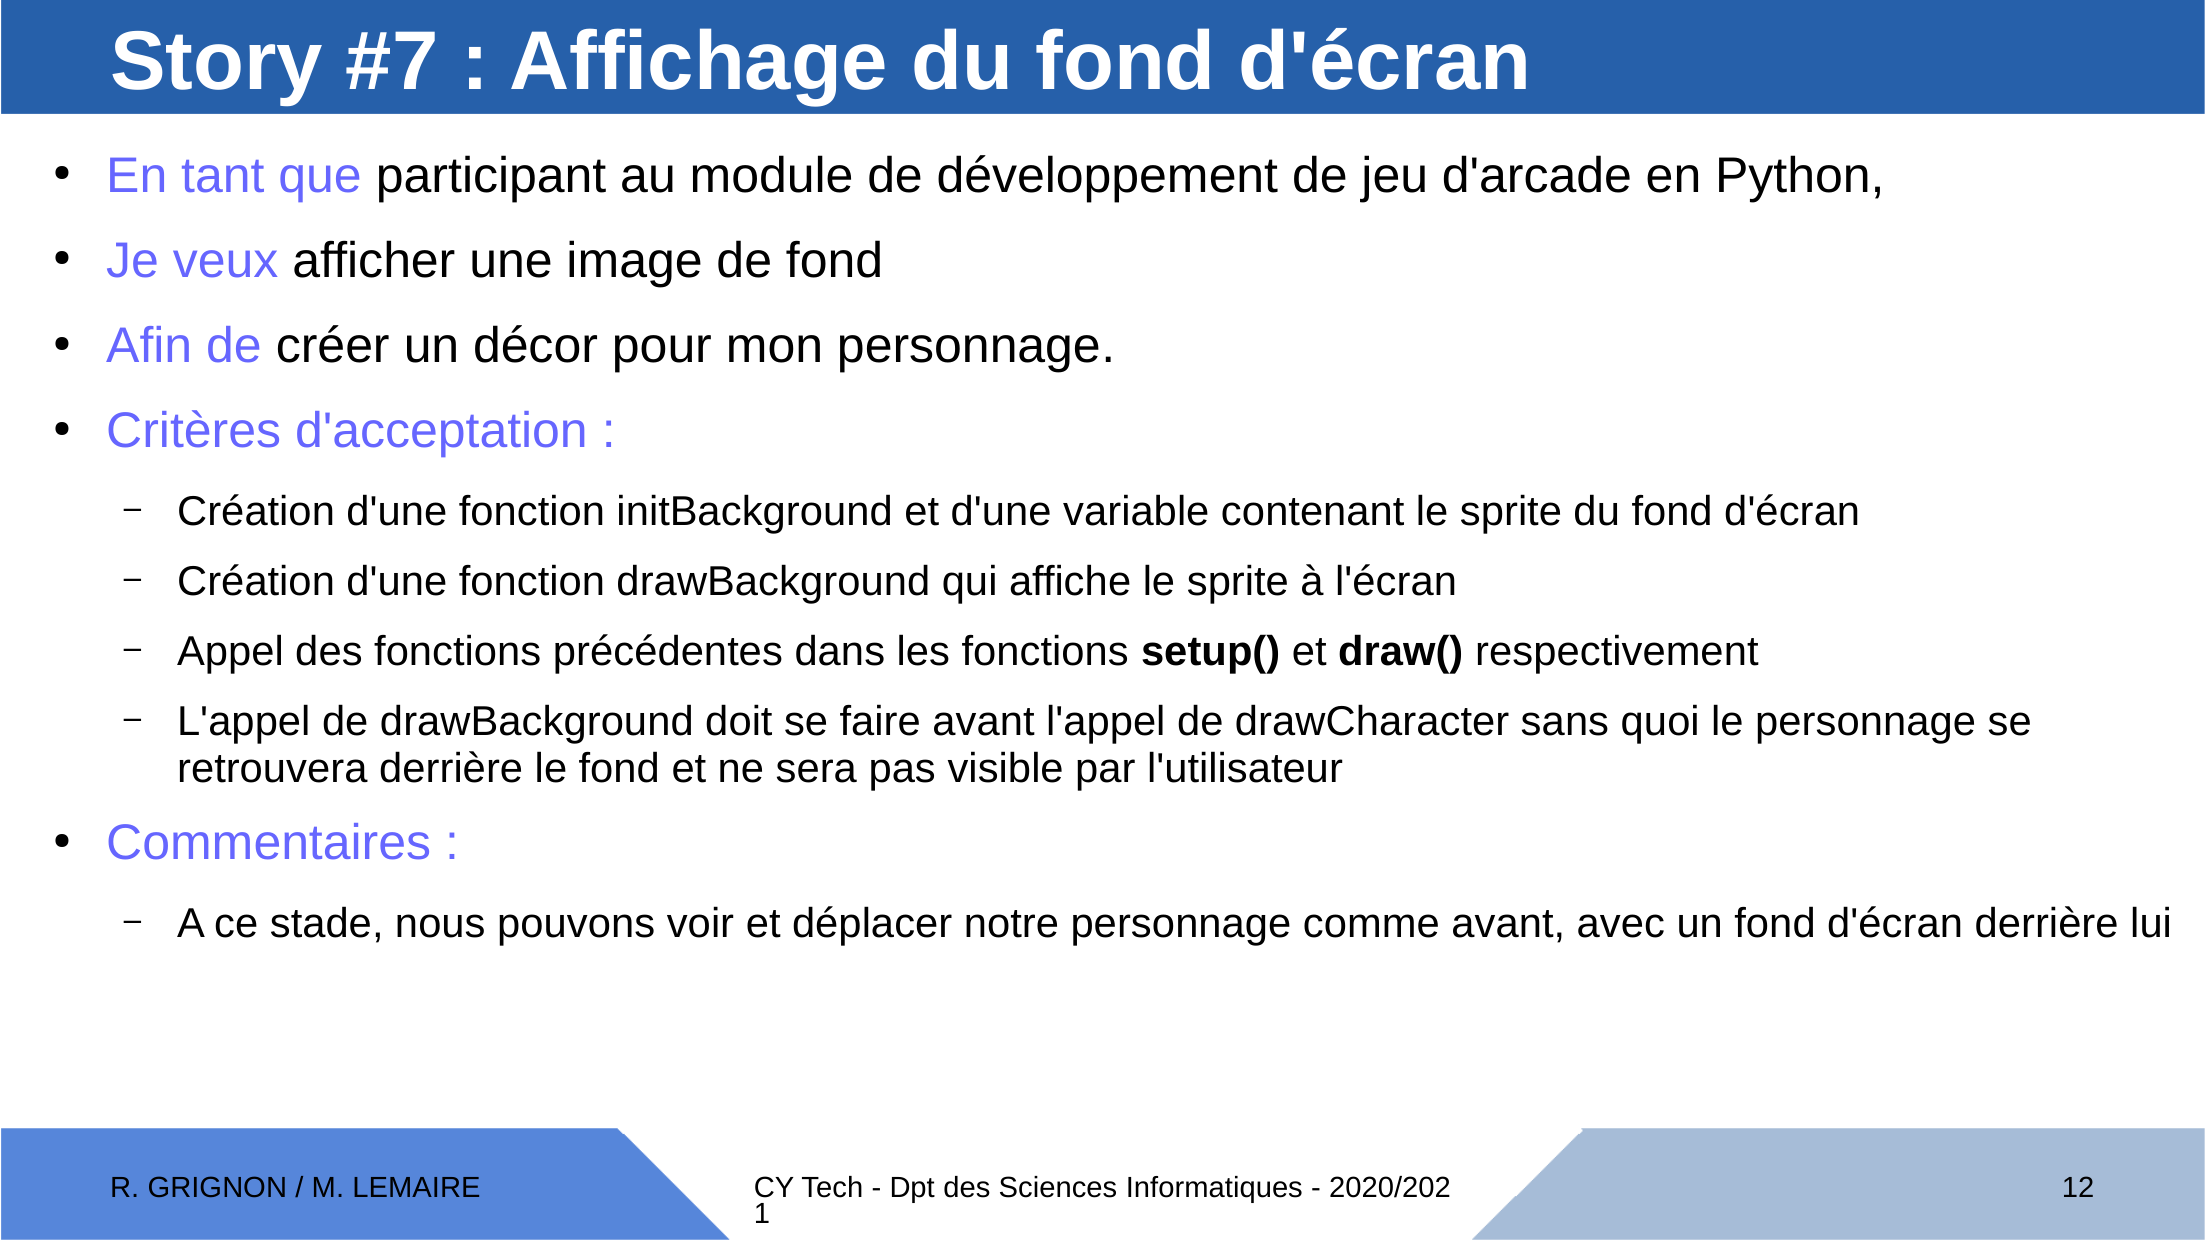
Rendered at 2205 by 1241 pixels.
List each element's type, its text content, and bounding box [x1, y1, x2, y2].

title Story #7 : Affichage du fond d'écran [110, 49, 2095, 217]
picture [0, 0, 2205, 1241]
list En tant que participant au module de développement de jeu d'arcade en Python, Je veux afficher une image de fond Afin de créer un décor pour mon personnage. Critères d'acceptation : Création d'une fonction initBackground et d'une variable contenant le sprite du fond d'écran Création d'une fonction drawBackground qui affiche le sprite à l'écran Appel des fonctions précédentes dans les fonctions setup() et draw() respectivement L'appel de drawBackground doit se faire avant l'appel de drawCharacter sans quoi le personnage se retrouvera derrière le fond et ne sera pas visible par l'utilisateur Commentaires : A ce stade, nous pouvons voir et déplacer notre personnage comme avant, avec un fond d'écran derrière lui [35, 217, 2186, 1087]
